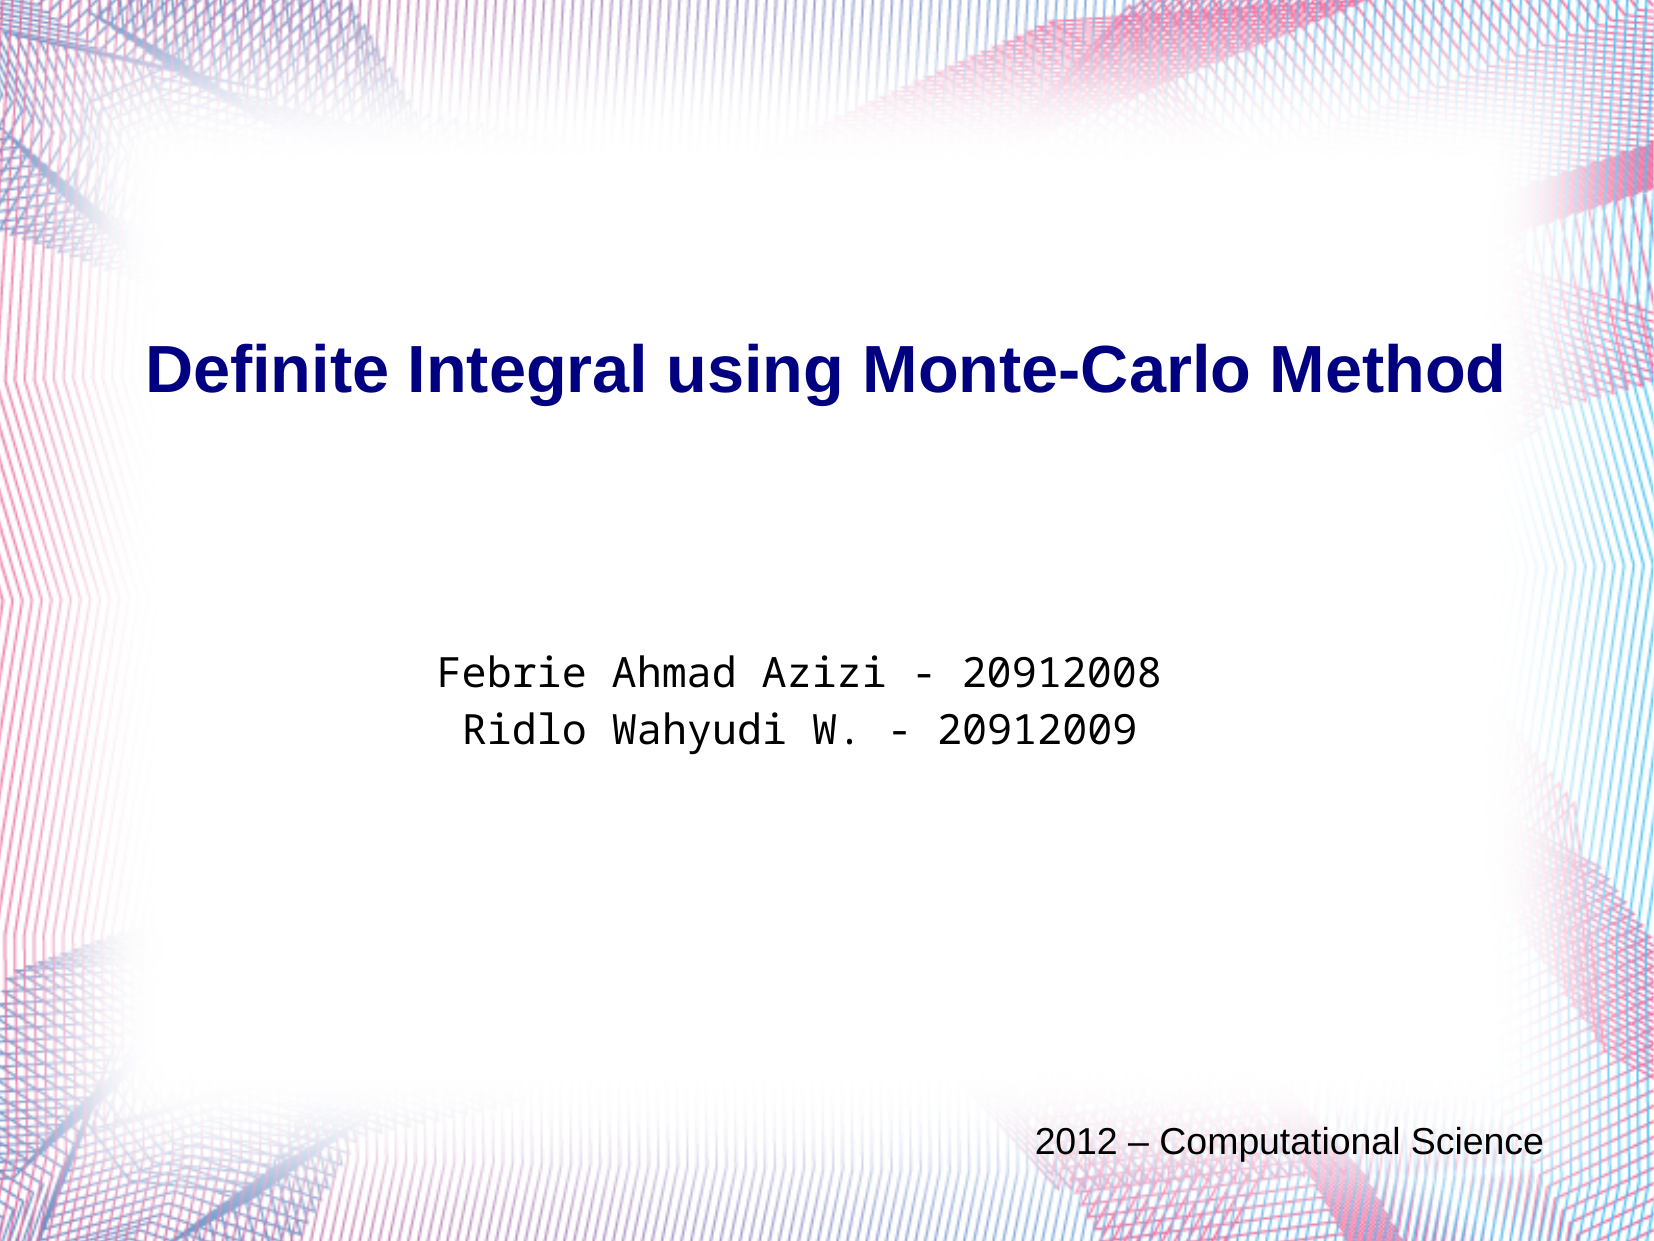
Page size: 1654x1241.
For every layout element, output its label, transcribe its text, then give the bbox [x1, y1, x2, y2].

subtitle Febrie Ahmad Azizi - 20912008 Ridlo Wahyudi W. - 20912009 [401, 600, 1197, 800]
title Definite Integral using Monte-Carlo Method [82, 265, 1571, 474]
text_box 2012 – Computational Science [1020, 1113, 1576, 1171]
picture [0, 0, 1654, 1241]
